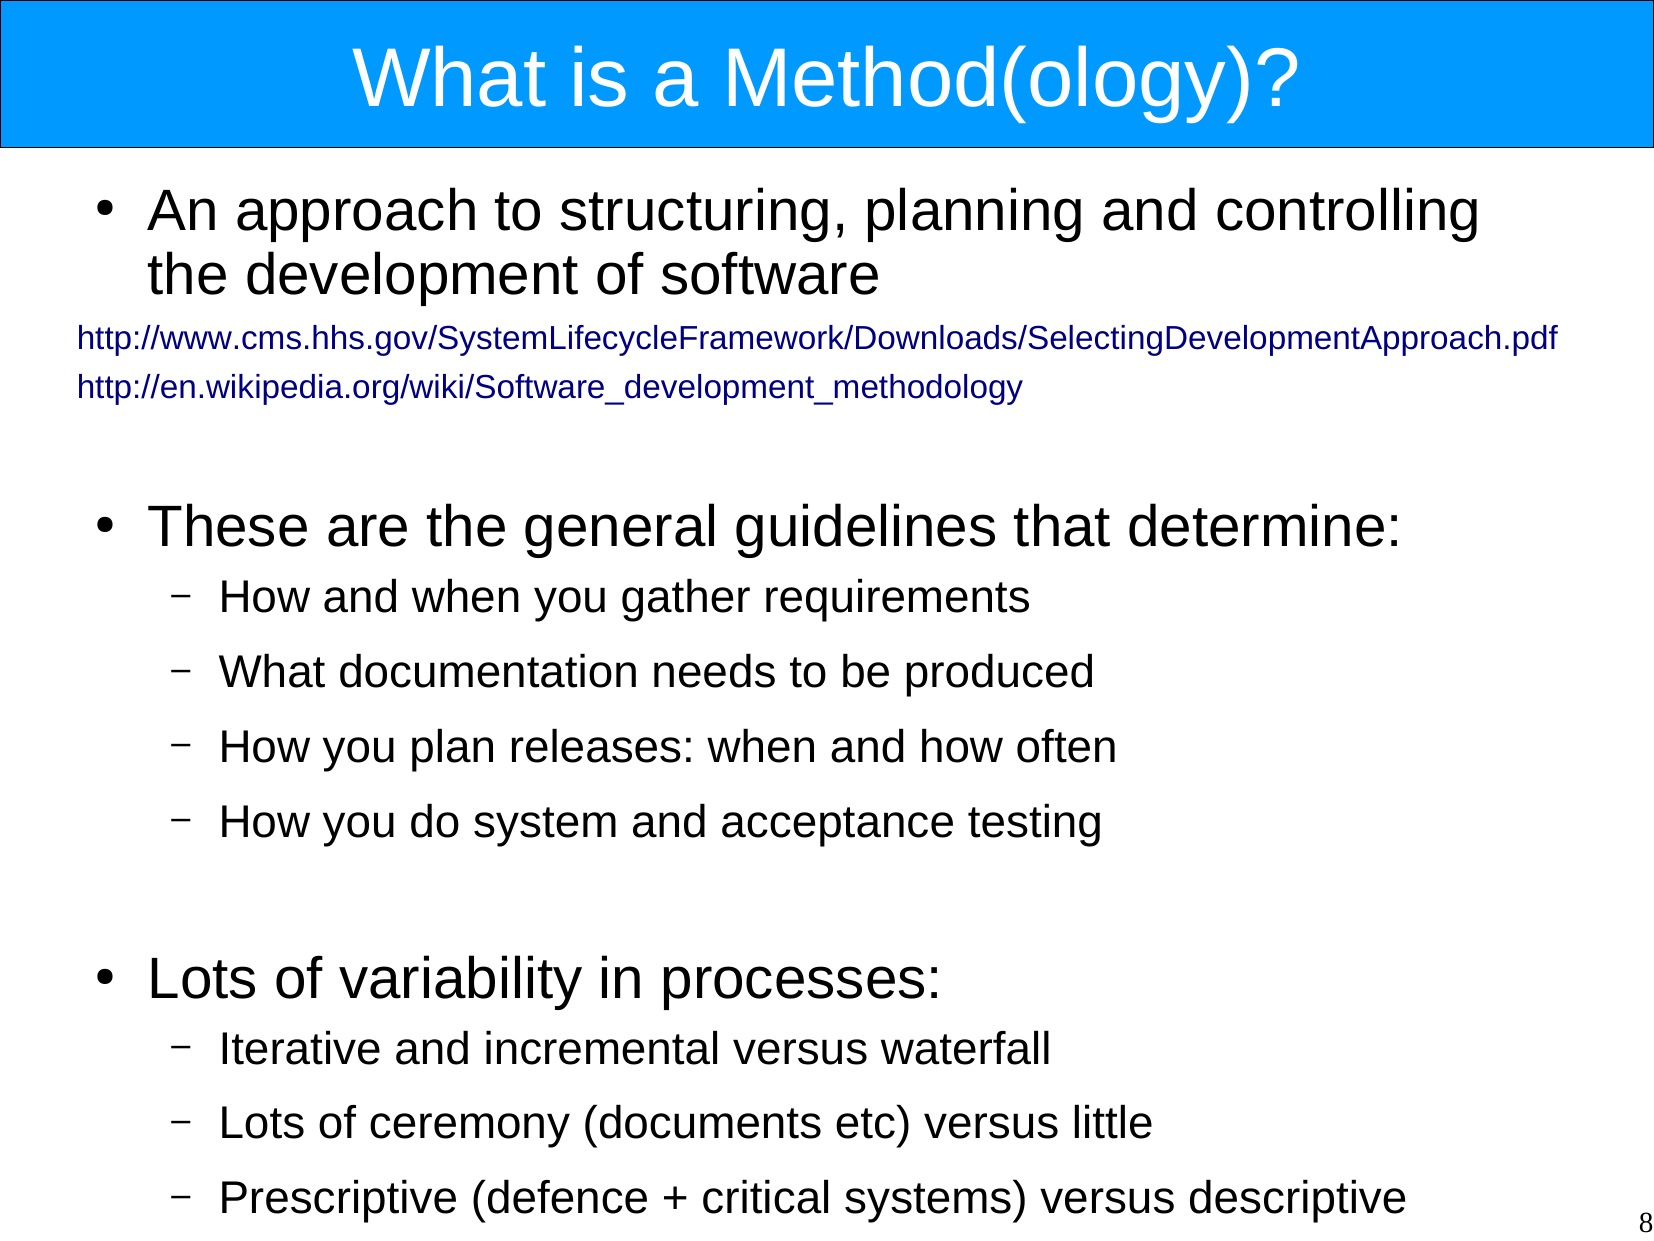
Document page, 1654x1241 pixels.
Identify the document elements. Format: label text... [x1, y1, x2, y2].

title What is a Method(ology)? [82, 21, 1571, 135]
list An approach to structuring, planning and controlling the development of software http://www.cms.hhs.gov/SystemLifecycleFramework/Downloads/SelectingDevelopmentApproach.pdf http://en.wikipedia.org/wiki/Software_development_methodology These are the general guidelines that determine: How and when you gather requirements What documentation needs to be produced How you plan releases: when and how often How you do system and acceptance testing Lots of variability in processes: Iterative and incremental versus waterfall Lots of ceremony (documents etc) versus little Prescriptive (defence + critical systems) versus descriptive [76, 177, 1565, 1222]
